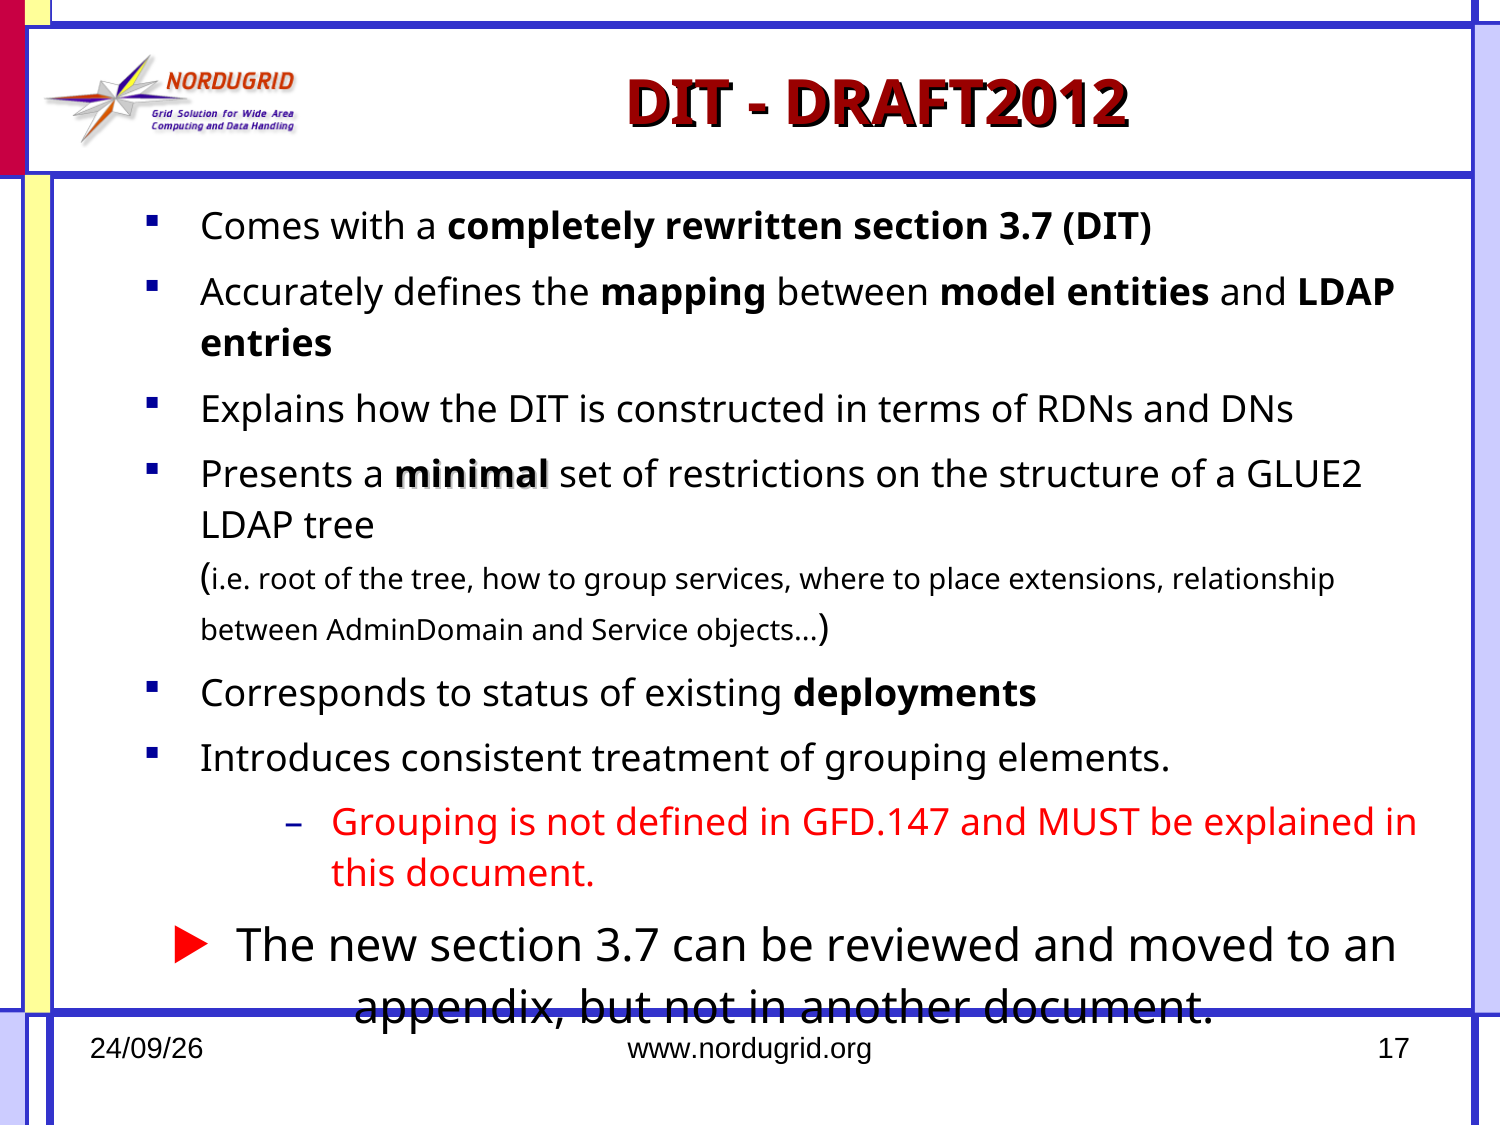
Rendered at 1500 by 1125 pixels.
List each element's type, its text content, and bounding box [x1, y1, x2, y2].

title DIT - DRAFT2012 [324, 17, 1428, 183]
list Comes with a completely rewritten section 3.7 (DIT) Accurately defines the mapping between model entities and LDAP entries Explains how the DIT is constructed in terms of RDNs and DNs Presents a minimal set of restrictions on the structure of a GLUE2 LDAP tree (i.e. root of the tree, how to group services, where to place extensions, relationship between AdminDomain and Service objects...) Corresponds to status of existing deployments Introduces consistent treatment of grouping elements. Grouping is not defined in GFD.147 and MUST be explained in this document. ▶ The new section 3.7 can be reviewed and moved to an appendix, but not in another document. [87, 200, 1426, 933]
picture [40, 49, 301, 148]
